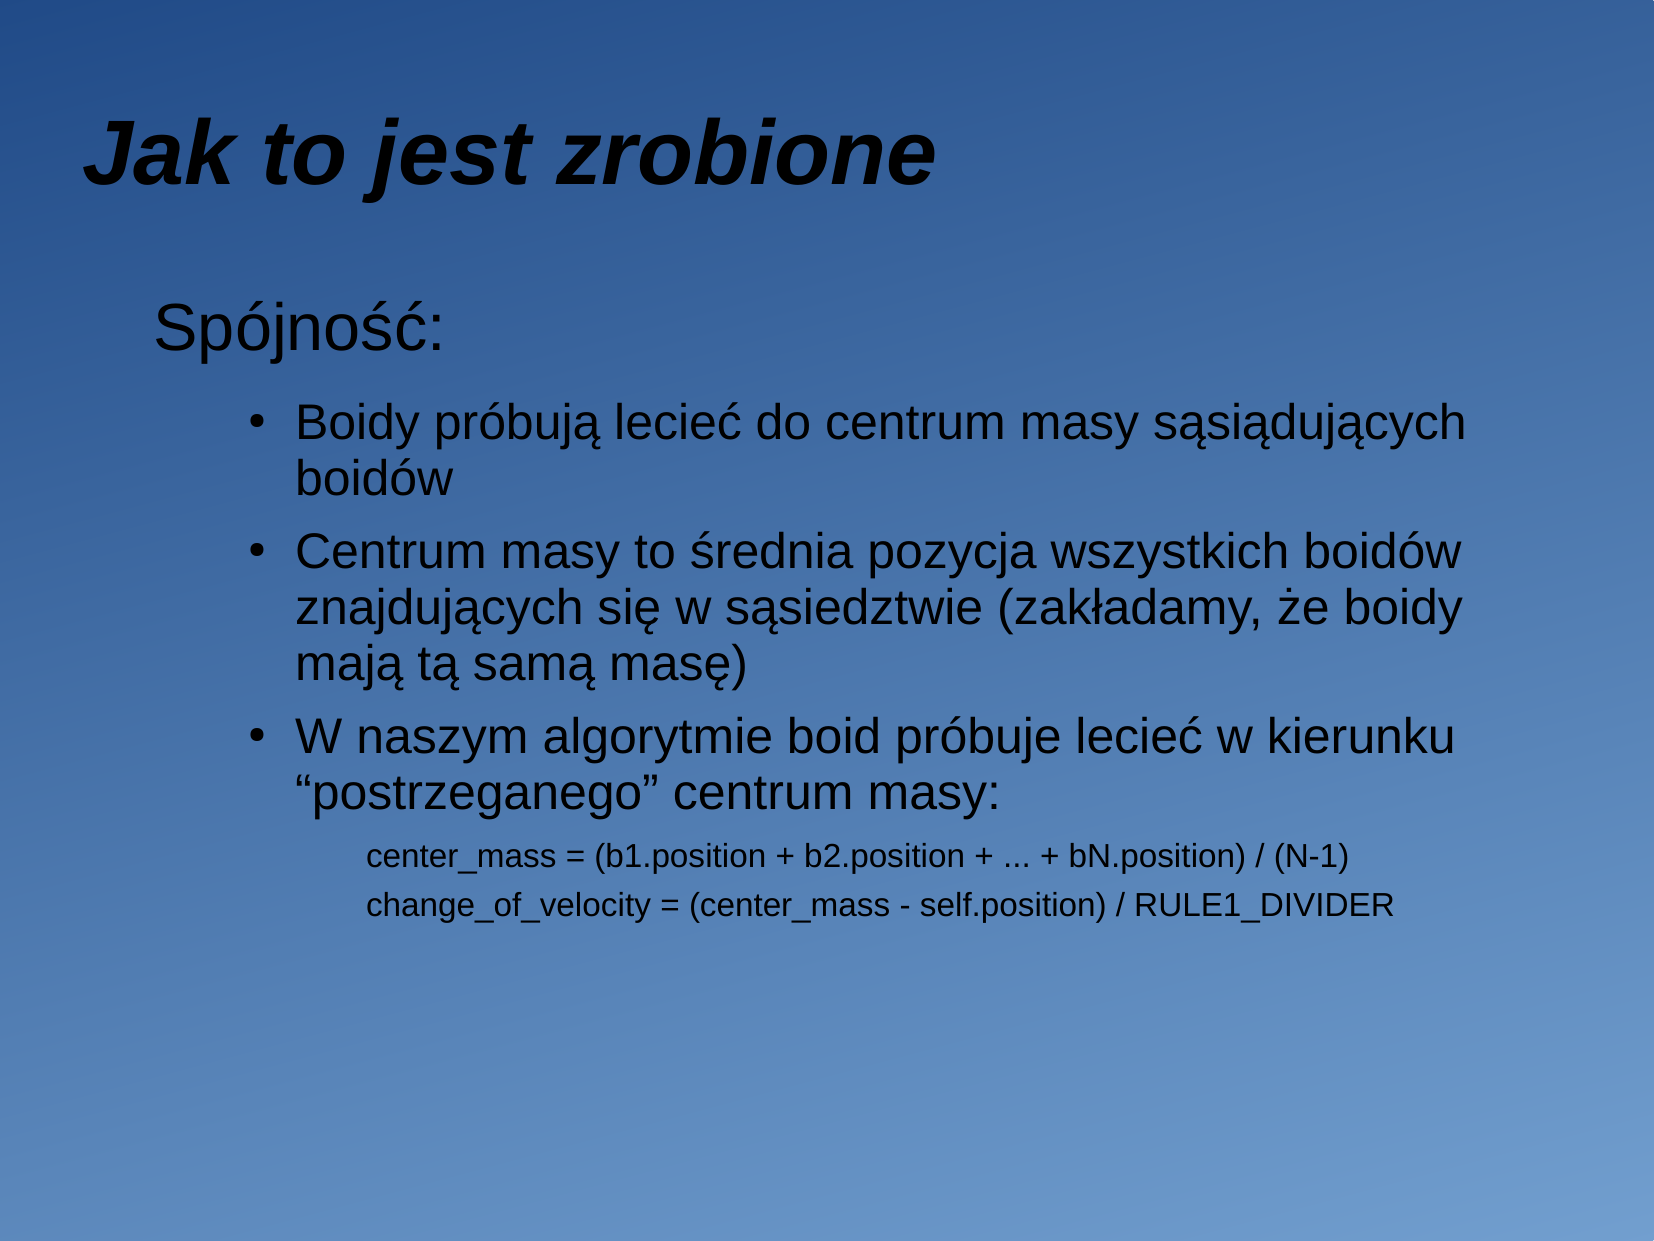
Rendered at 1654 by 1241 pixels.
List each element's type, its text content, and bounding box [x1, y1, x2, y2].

title Jak to jest zrobione [82, 49, 1571, 257]
list Spójność: Boidy próbują lecieć do centrum masy sąsiądujących boidów Centrum masy to średnia pozycja wszystkich boidów znajdujących się w sąsiedztwie (zakładamy, że boidy mają tą samą masę) W naszym algorytmie boid próbuje lecieć w kierunku “postrzeganego” centrum masy: center_mass = (b1.position + b2.position + ... + bN.position) / (N-1) change_of_velocity = (center_mass - self.position) / RULE1_DIVIDER [82, 290, 1571, 1010]
